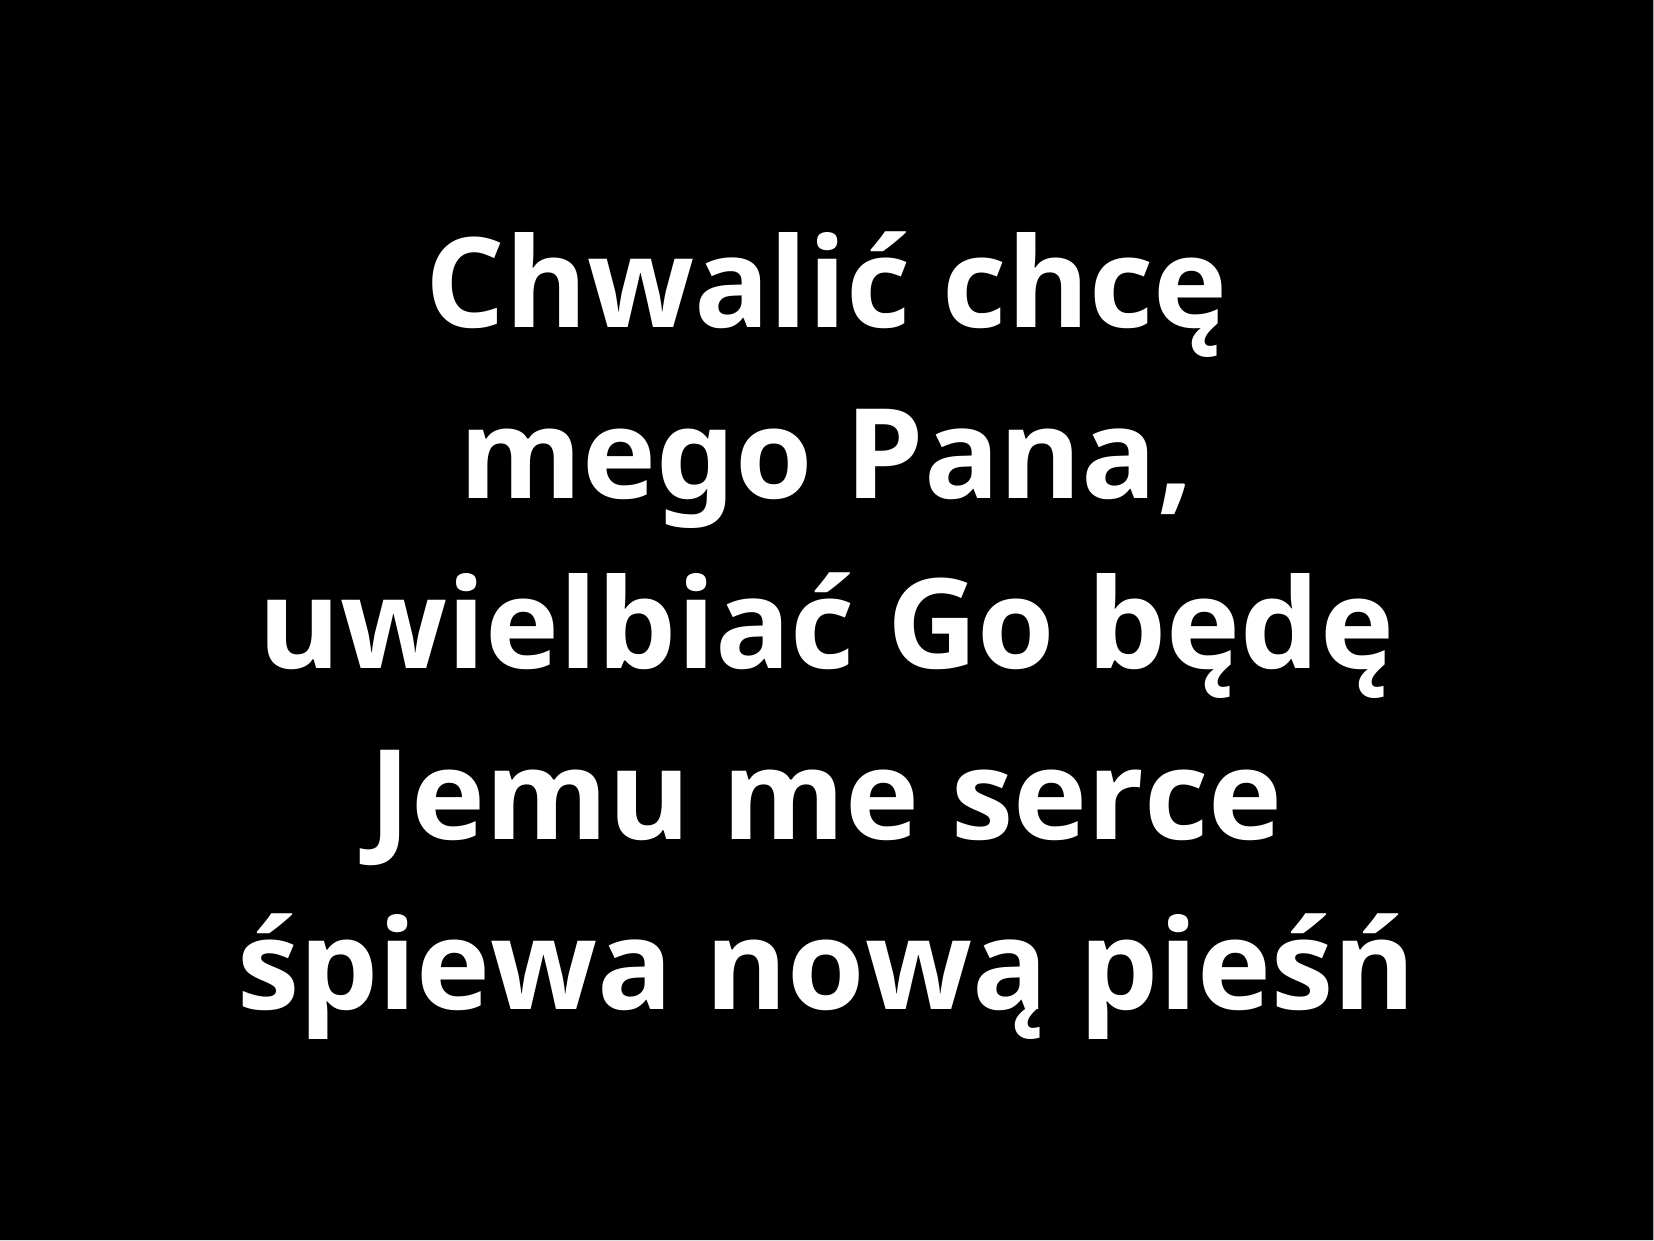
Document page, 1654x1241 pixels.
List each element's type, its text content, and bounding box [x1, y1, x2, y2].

title Chwalić chcę mego Pana, uwielbiać Go będę Jemu me serce śpiewa nową pieśń [0, 0, 1654, 1241]
